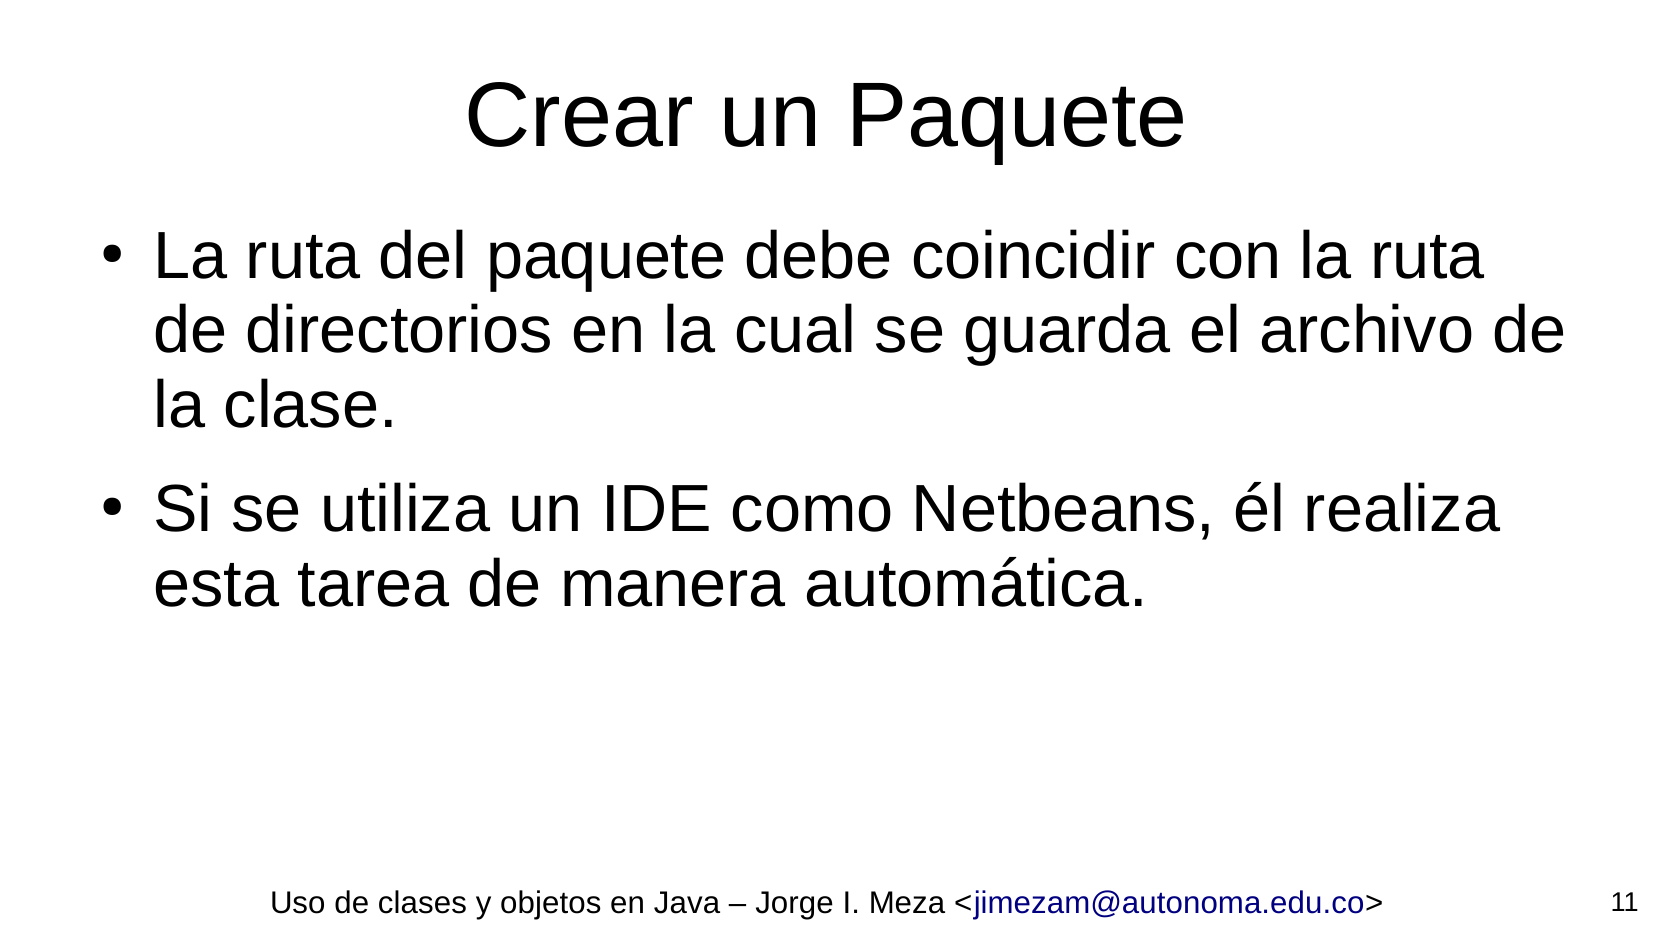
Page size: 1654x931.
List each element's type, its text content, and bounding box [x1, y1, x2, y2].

list La ruta del paquete debe coincidir con la ruta de directorios en la cual se guarda el archivo de la clase. Si se utiliza un IDE como Netbeans, él realiza esta tarea de manera automática. [82, 217, 1571, 879]
title Crear un Paquete [82, 37, 1571, 193]
